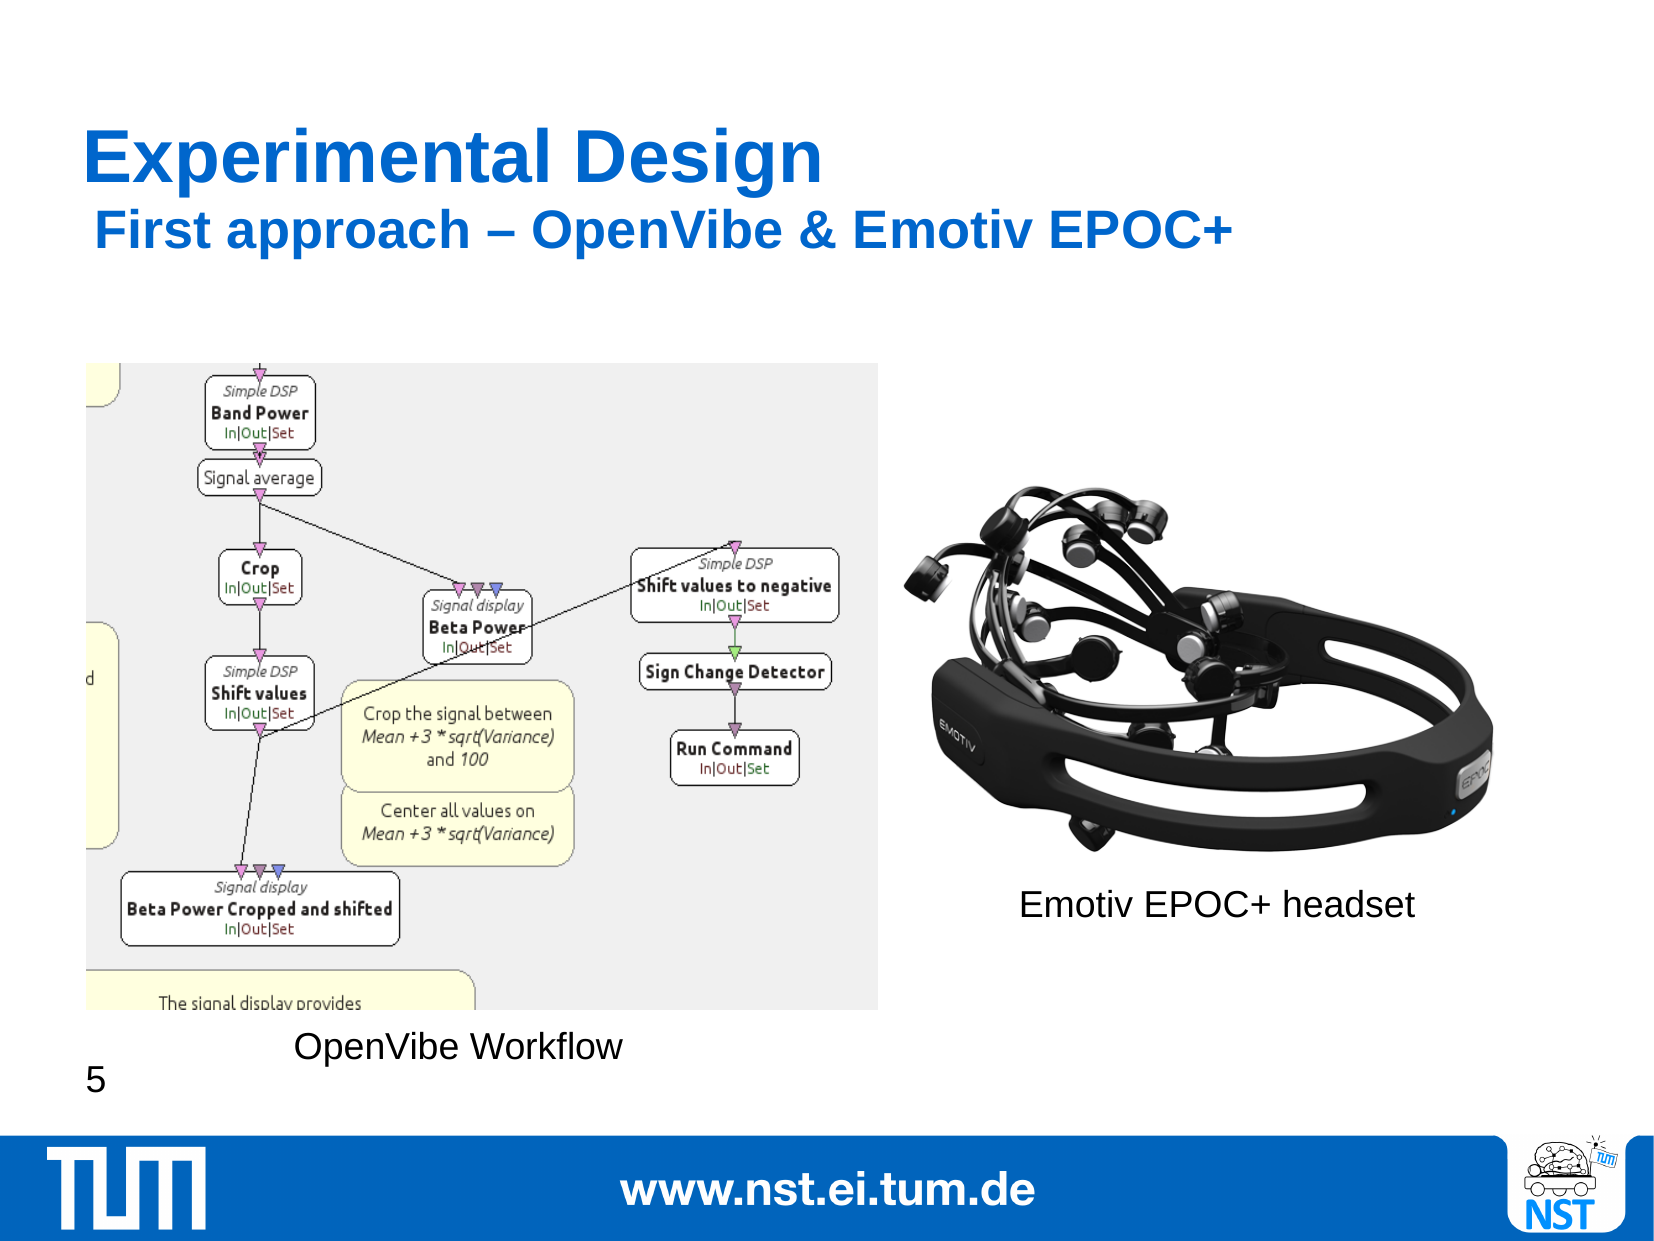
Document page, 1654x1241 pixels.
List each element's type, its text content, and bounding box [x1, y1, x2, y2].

picture [0, 1134, 1654, 1241]
text_box OpenVibe Workflow [278, 1017, 638, 1075]
picture [886, 472, 1512, 870]
title Experimental Design [82, 49, 1571, 257]
picture [86, 363, 878, 1010]
title First approach – OpenVibe & Emotiv EPOC+ [94, 194, 1583, 260]
text_box Emotiv EPOC+ headset [1003, 876, 1431, 934]
